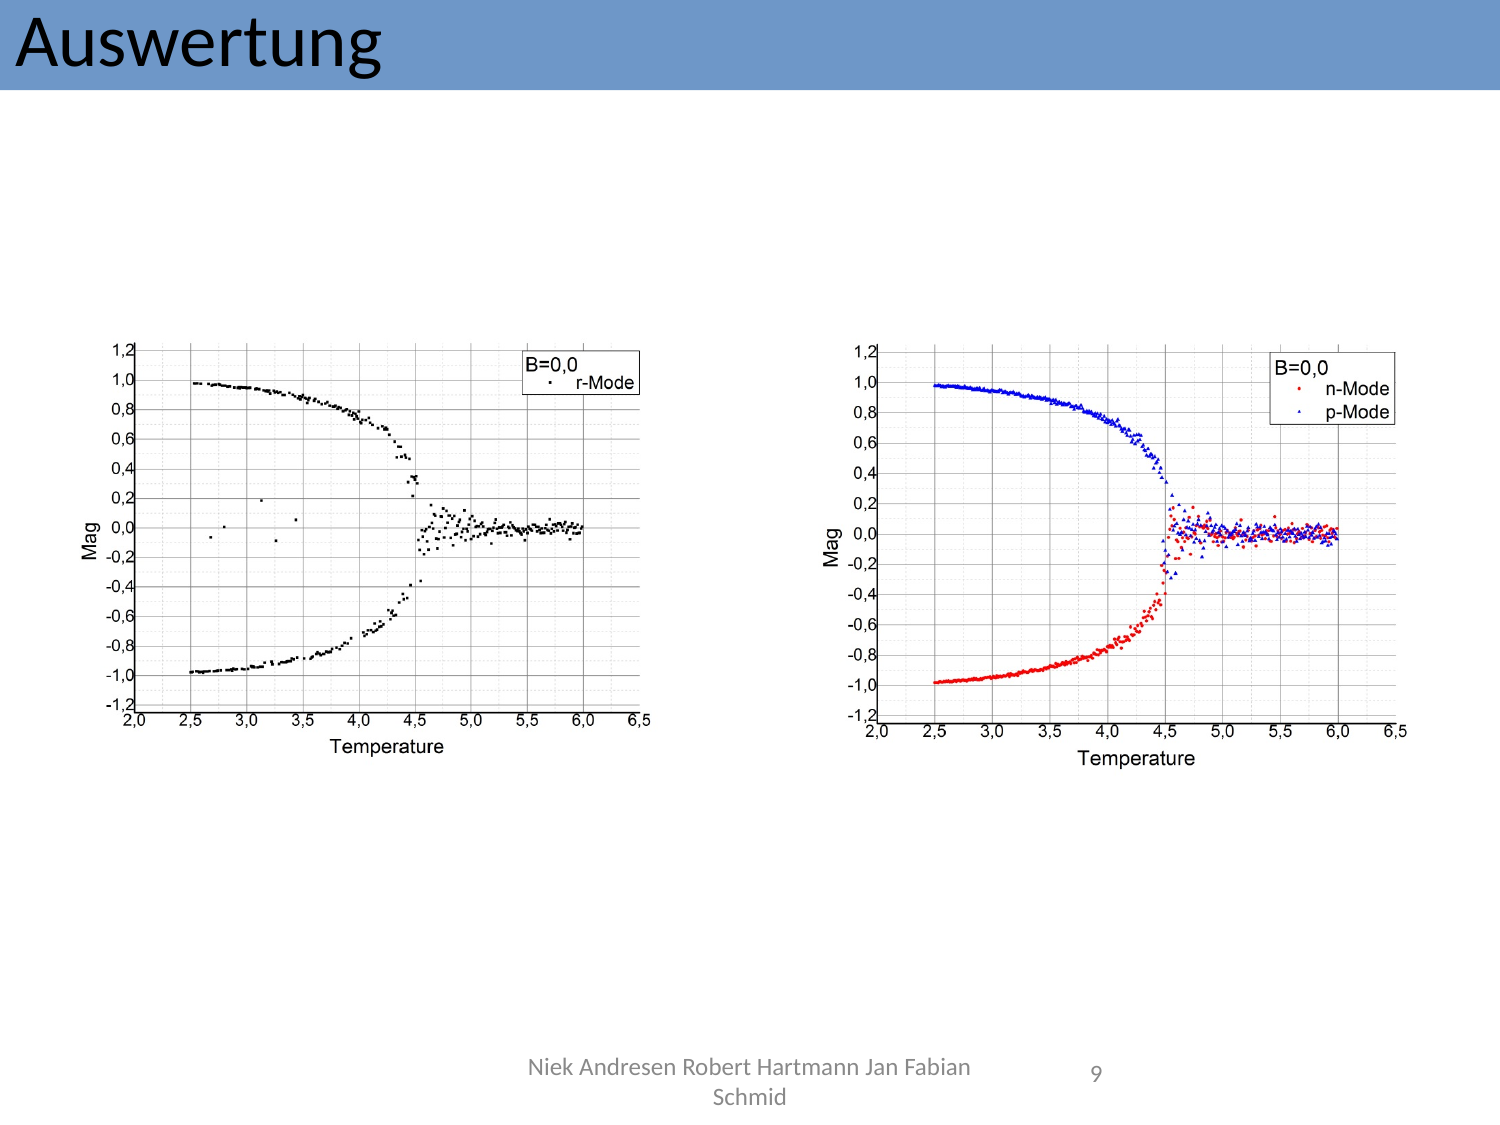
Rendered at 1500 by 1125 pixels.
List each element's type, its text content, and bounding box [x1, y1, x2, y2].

text_box 9 [1074, 1042, 1426, 1103]
text_box Auswertung [0, 0, 1500, 91]
picture [2, 284, 1500, 811]
text_box Niek Andresen Robert Hartmann Jan Fabian Schmid [512, 1042, 988, 1103]
